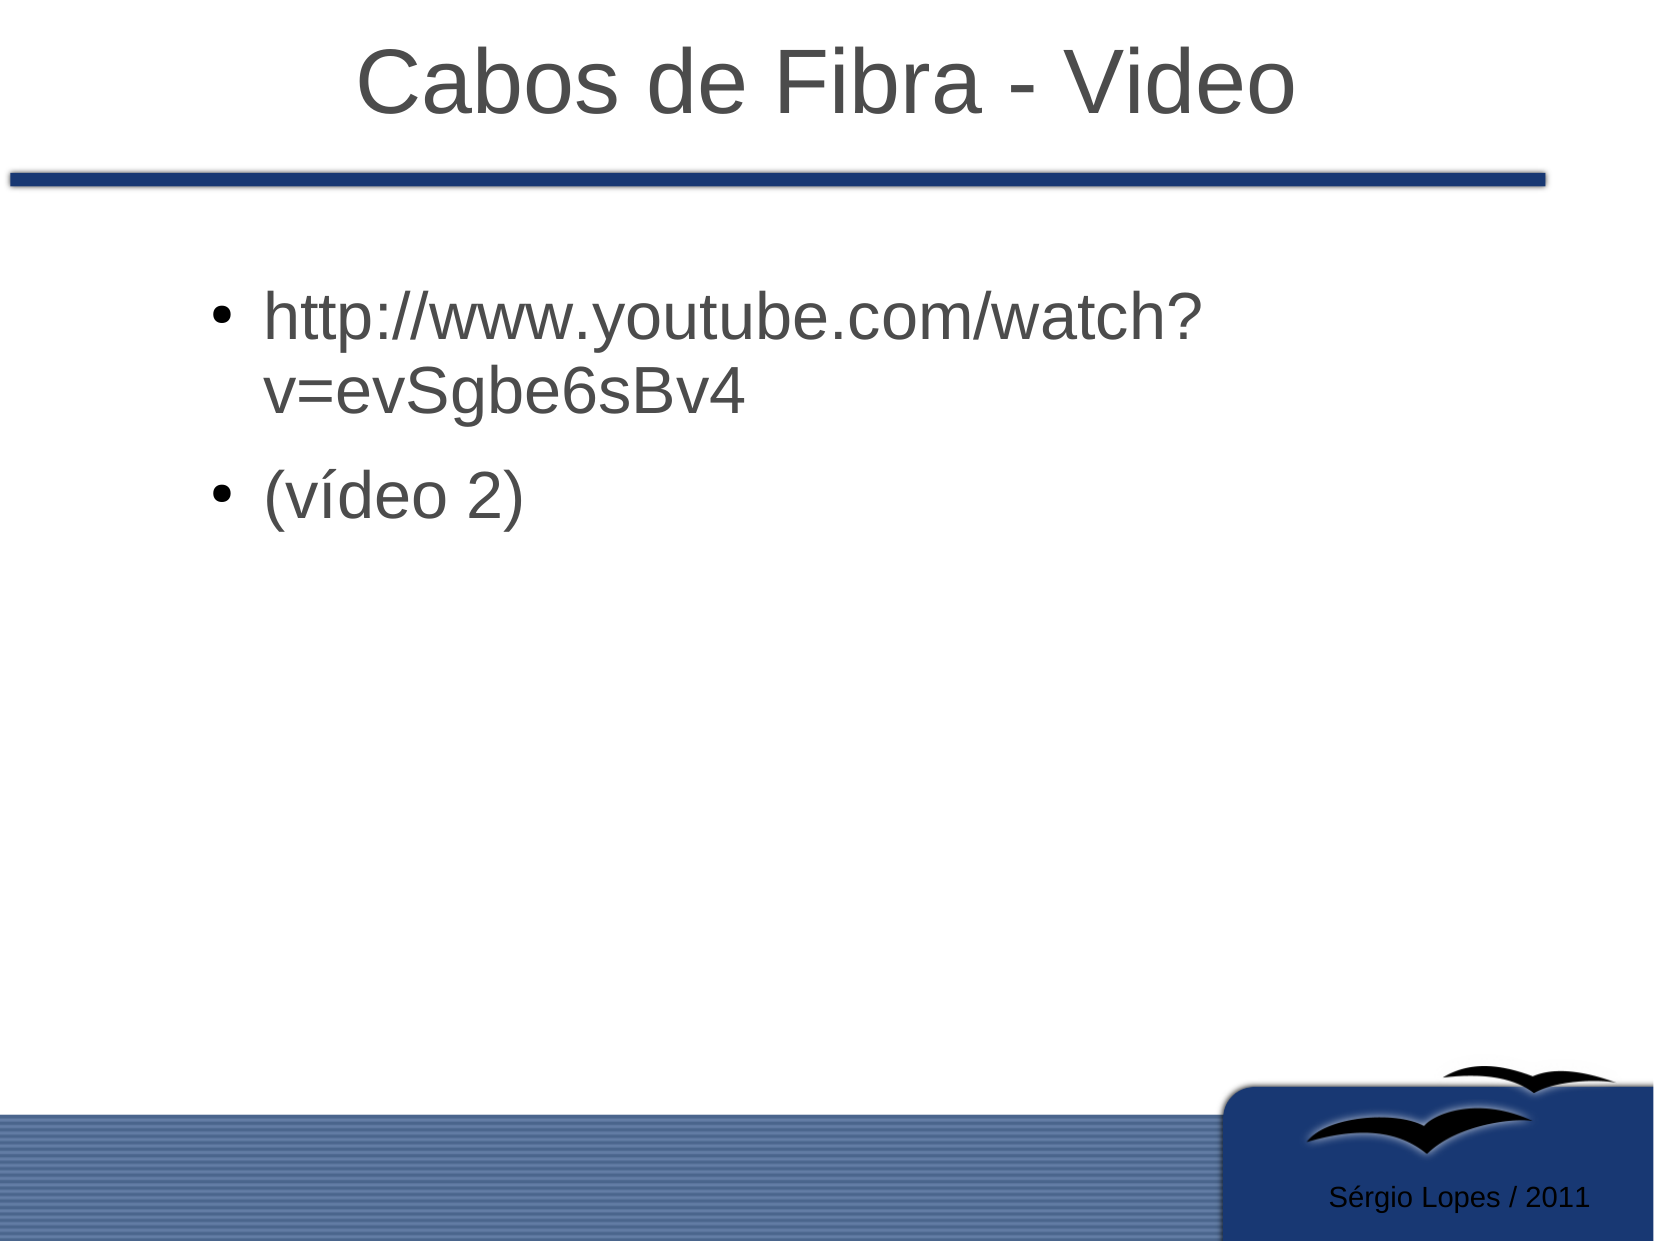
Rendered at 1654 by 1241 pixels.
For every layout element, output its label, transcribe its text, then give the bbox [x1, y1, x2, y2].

text_box Sérgio Lopes / 2011 [1328, 1181, 1588, 1214]
list http://www.youtube.com/watch?v=evSgbe6sBv4 (vídeo 2) [121, 278, 1534, 1050]
picture [0, 0, 1654, 1241]
title Cabos de Fibra - Video [121, 0, 1534, 164]
